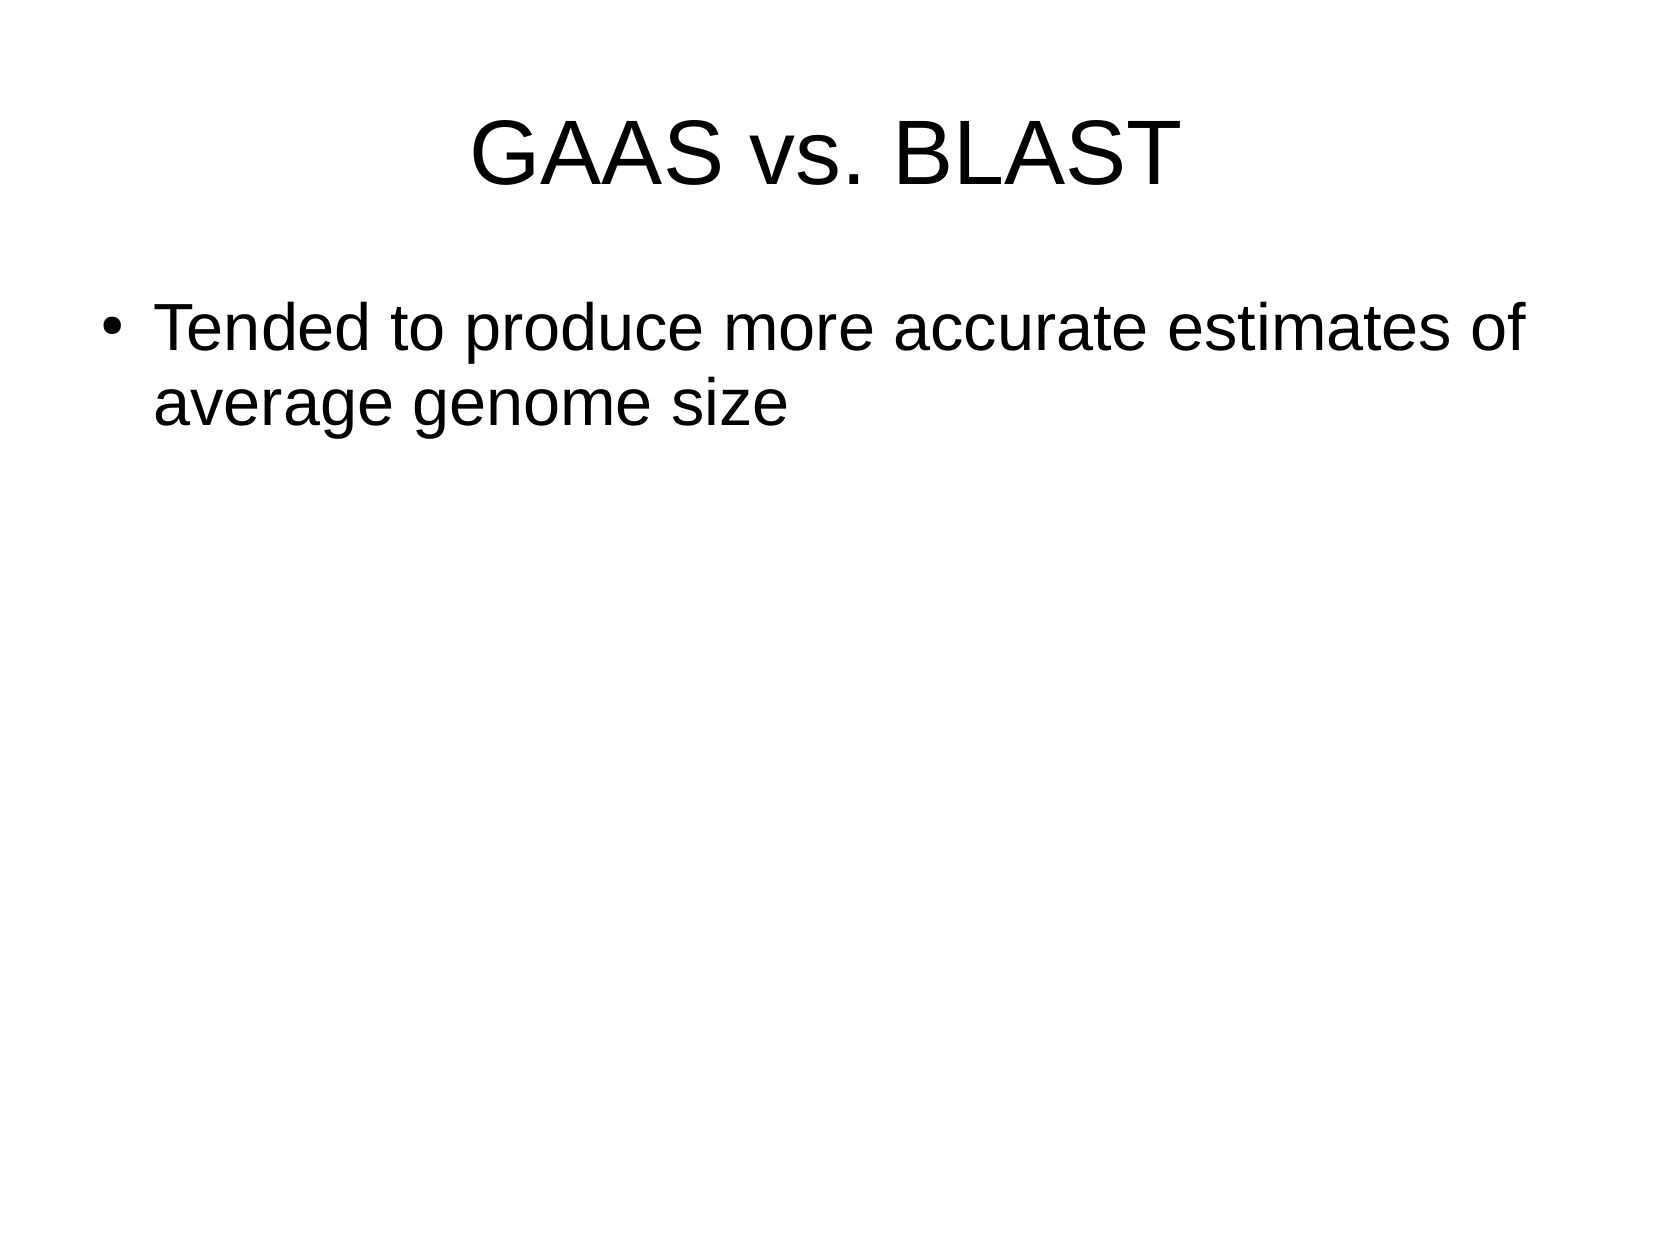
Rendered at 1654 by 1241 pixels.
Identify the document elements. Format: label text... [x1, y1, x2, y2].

list Tended to produce more accurate estimates of average genome size [82, 290, 1571, 1109]
title GAAS vs. BLAST [82, 49, 1571, 257]
